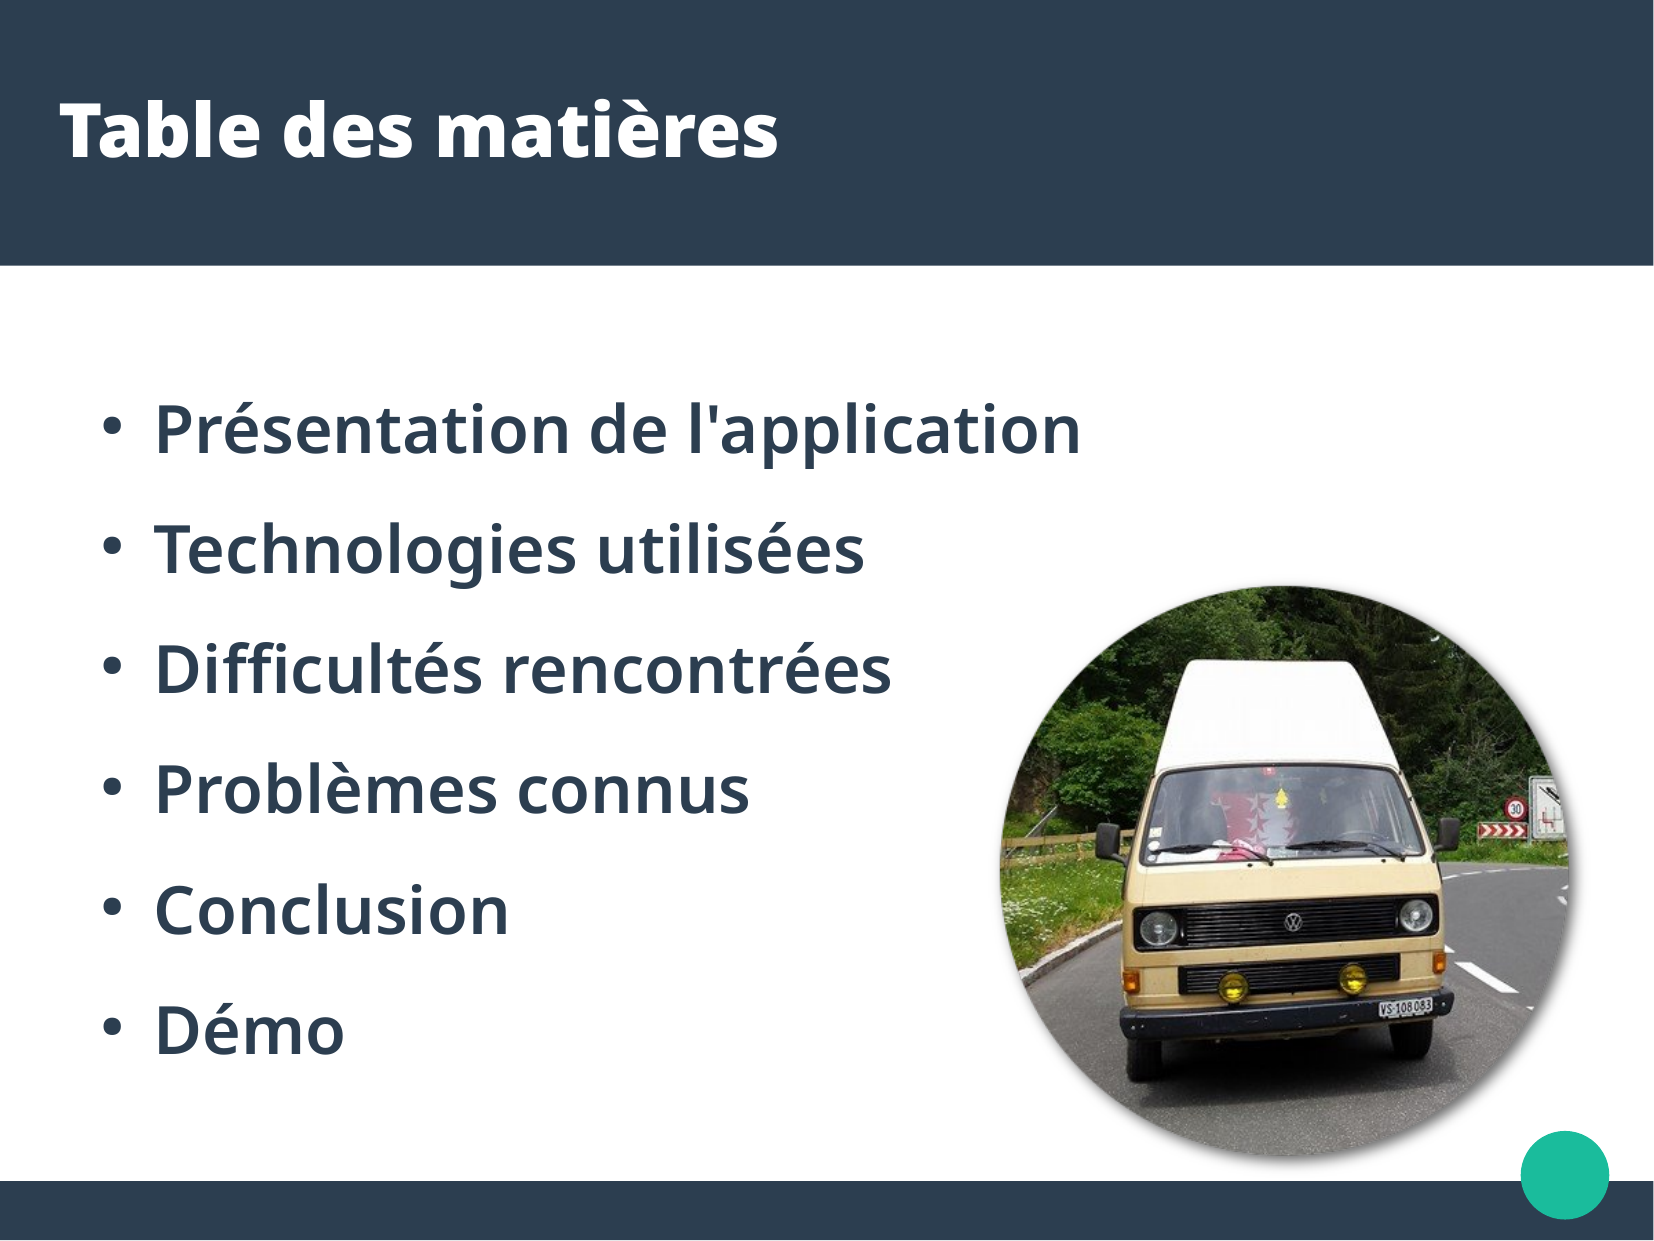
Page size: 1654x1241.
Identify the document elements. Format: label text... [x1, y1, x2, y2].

picture [985, 571, 1595, 1182]
list Présentation de l'application Technologies utilisées Difficultés rencontrées Problèmes connus Conclusion Démo [82, 381, 1571, 1102]
title Table des matières [59, 49, 1595, 207]
